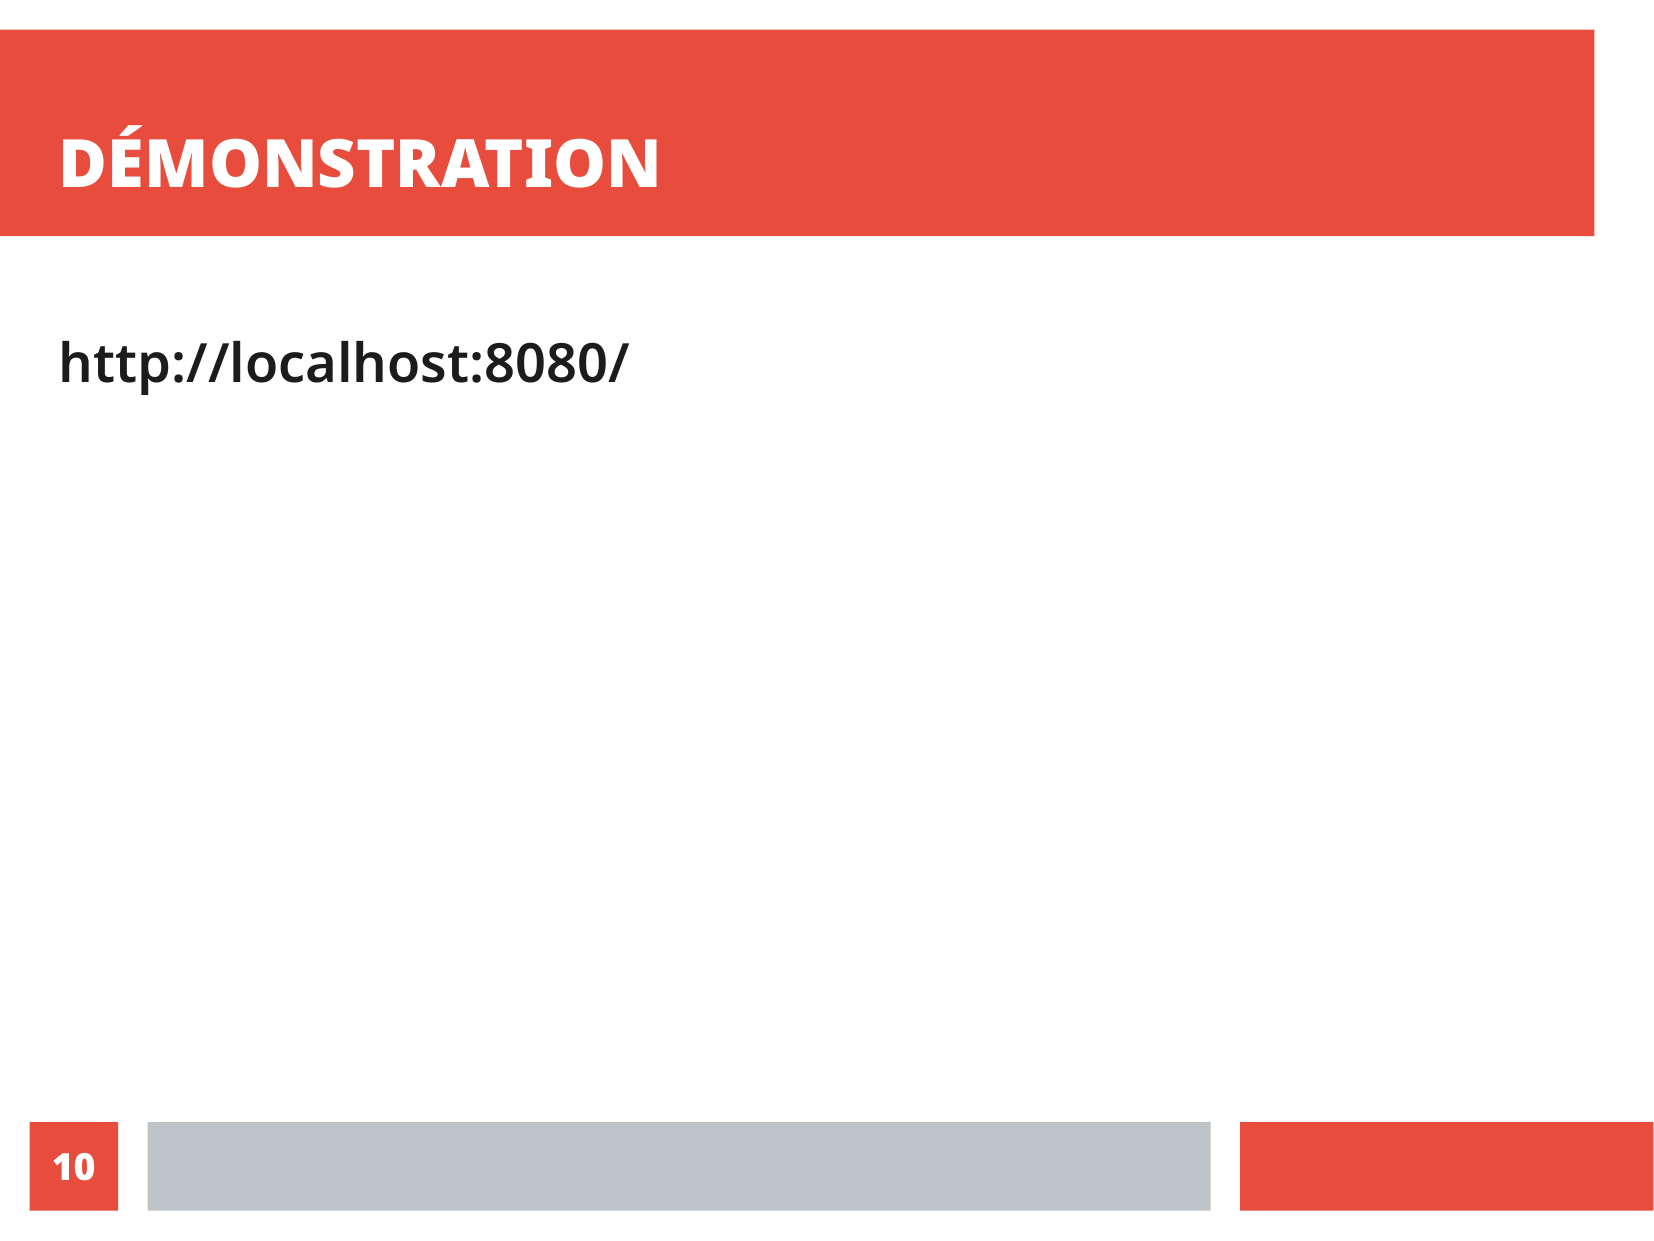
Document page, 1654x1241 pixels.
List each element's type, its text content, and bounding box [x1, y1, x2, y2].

list http://localhost:8080/ [59, 324, 1565, 1093]
title DÉMONSTRATION [59, 59, 1595, 207]
